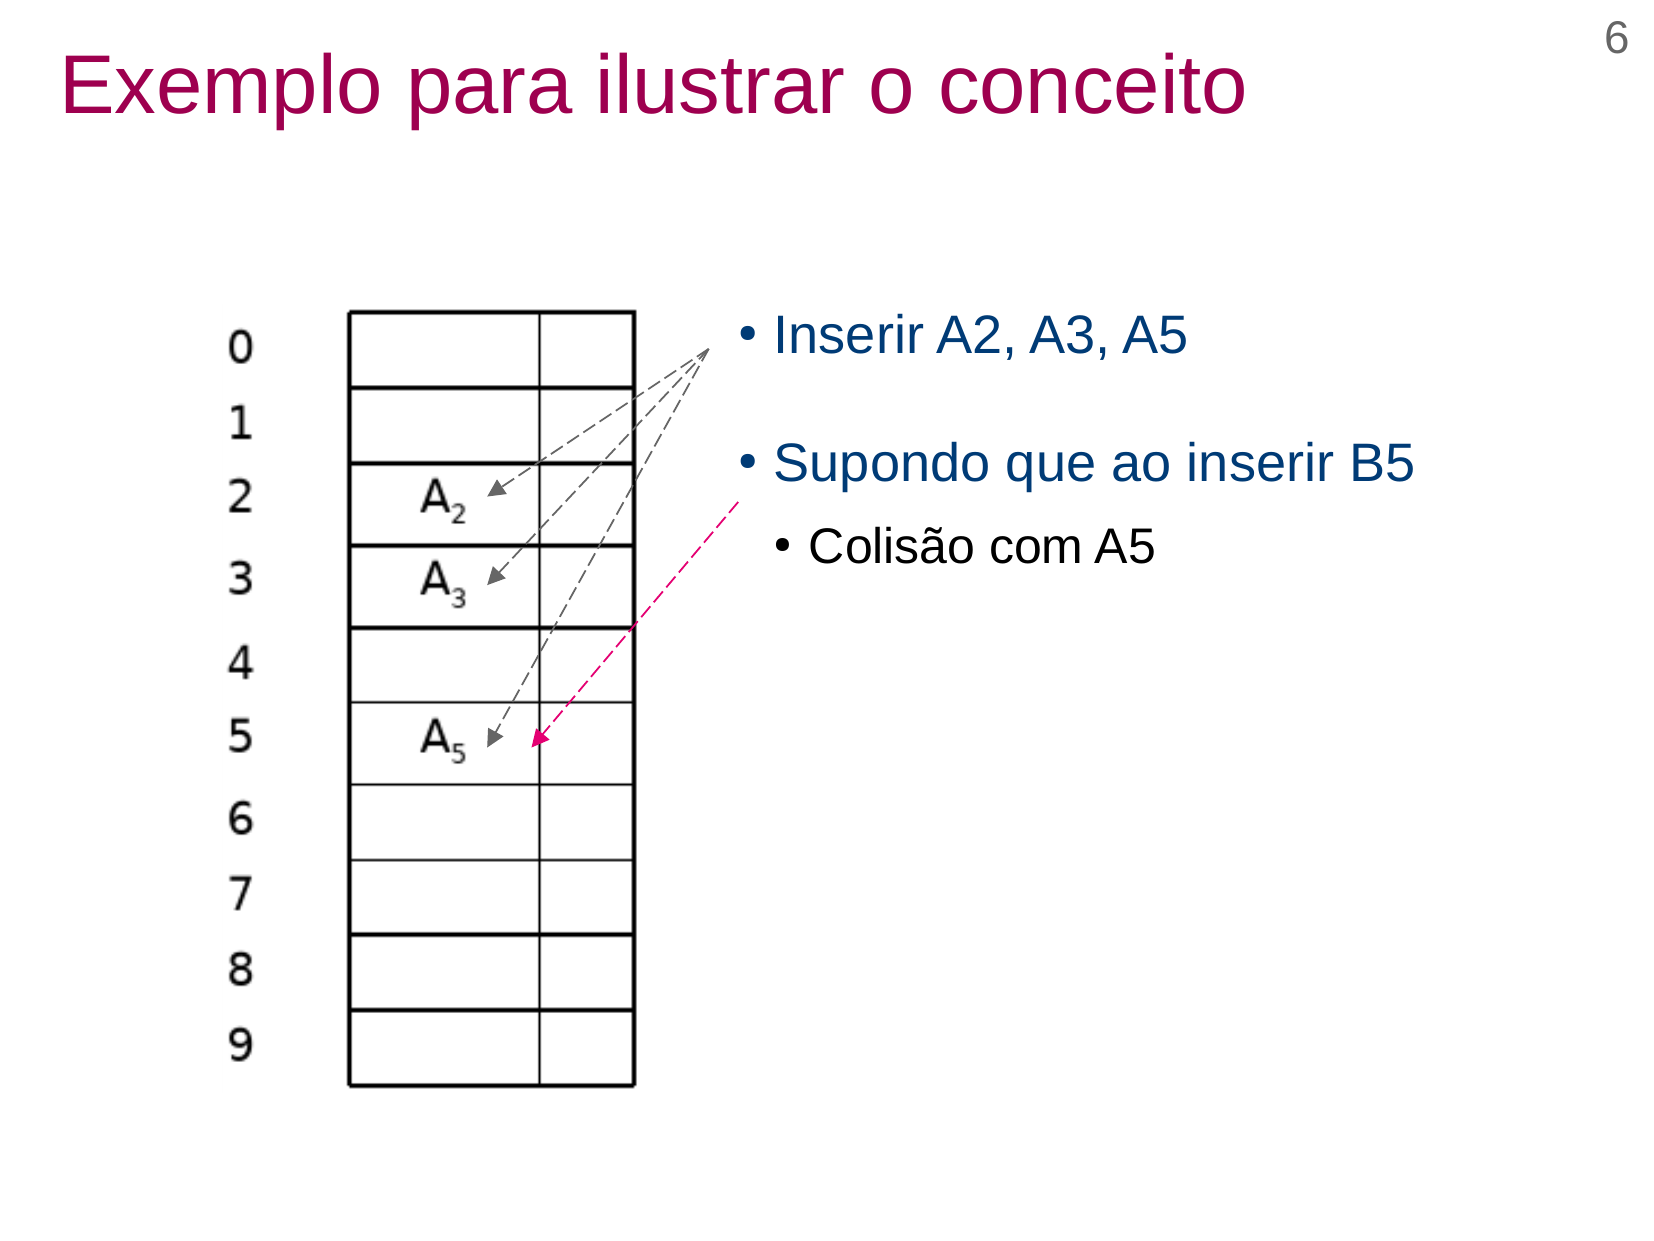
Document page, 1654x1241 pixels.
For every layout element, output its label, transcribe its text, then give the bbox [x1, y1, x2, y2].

list Inserir A2, A3, A5 Supondo que ao inserir B5 Colisão com A5 [738, 295, 1595, 1211]
title Exemplo para ilustrar o conceito [59, 29, 1595, 148]
picture [221, 304, 648, 1093]
